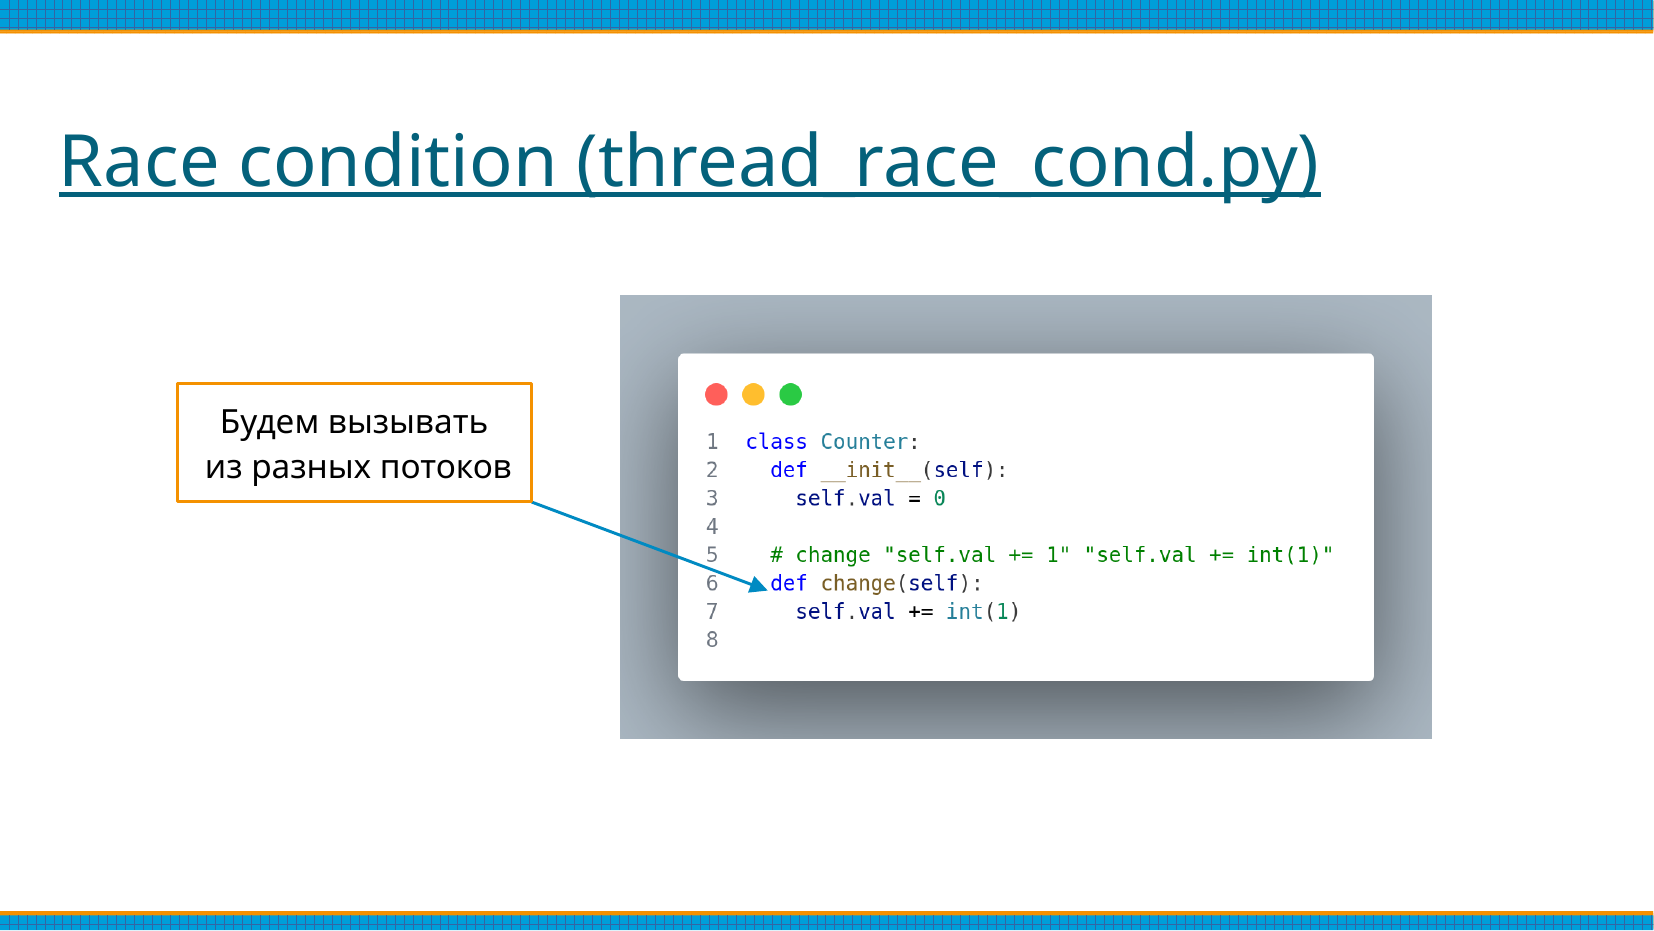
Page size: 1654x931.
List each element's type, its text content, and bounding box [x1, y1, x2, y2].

title Race condition (thread_race_cond.py) [59, 80, 1548, 237]
text_box Будем вызывать из разных потоков [177, 383, 532, 502]
picture [620, 295, 1432, 739]
